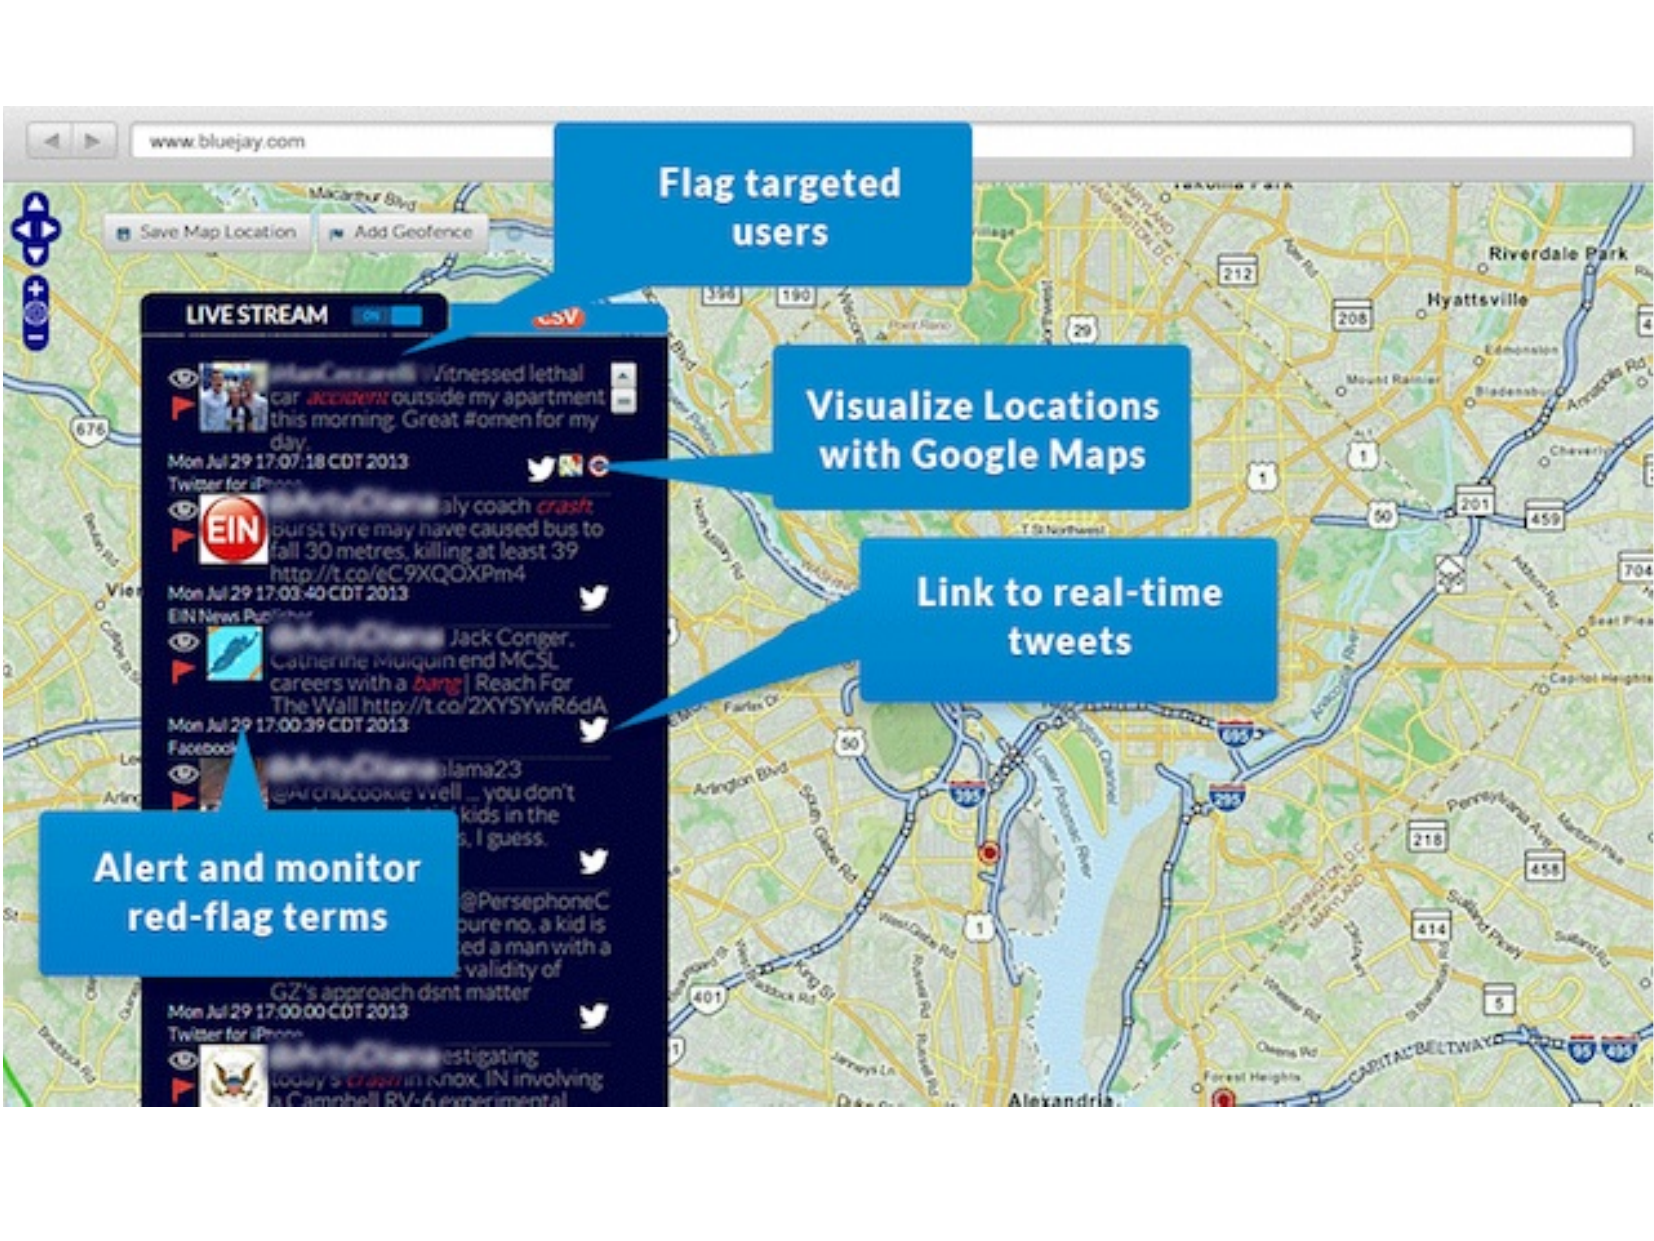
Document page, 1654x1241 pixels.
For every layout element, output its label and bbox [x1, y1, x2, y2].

picture [3, 106, 1654, 1107]
